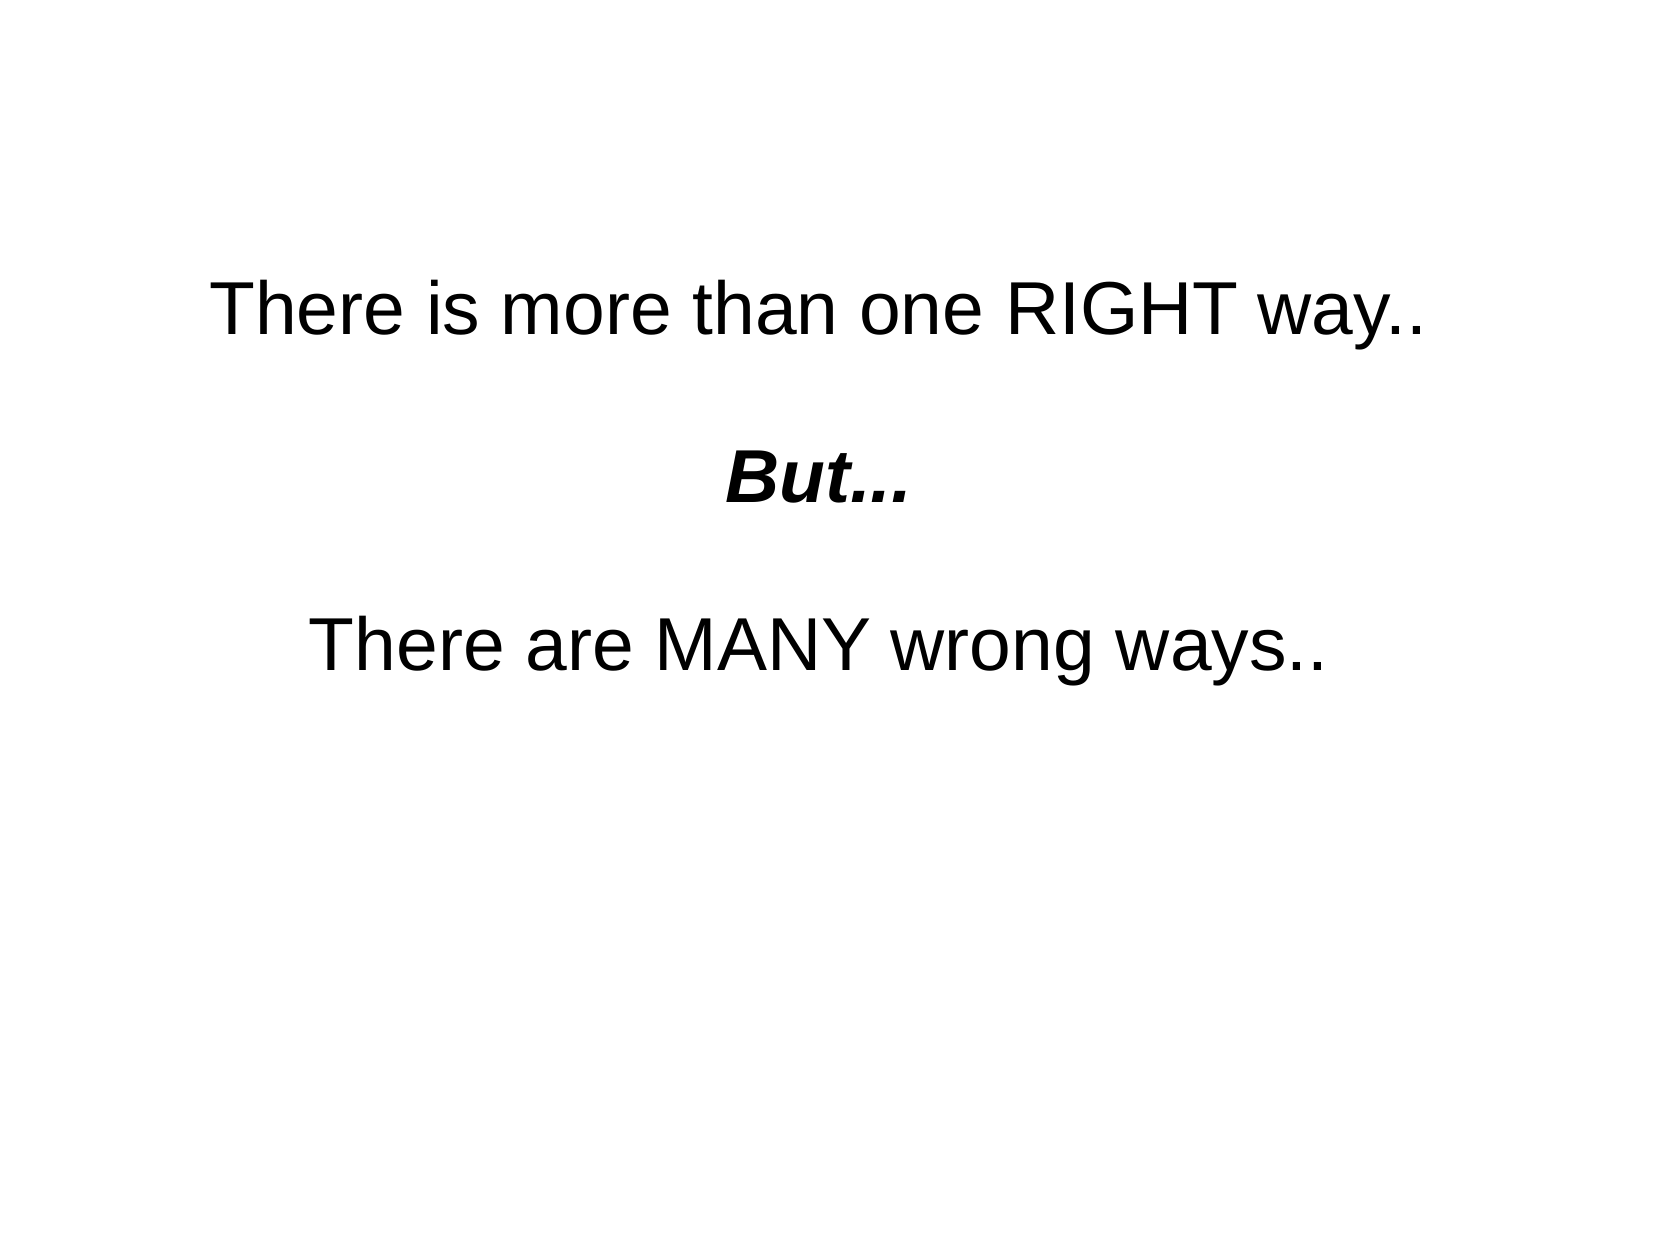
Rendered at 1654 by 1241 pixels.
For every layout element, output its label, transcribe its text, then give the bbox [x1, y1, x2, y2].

text_box There is more than one RIGHT way.. But... There are MANY wrong ways.. [120, 258, 1447, 871]
